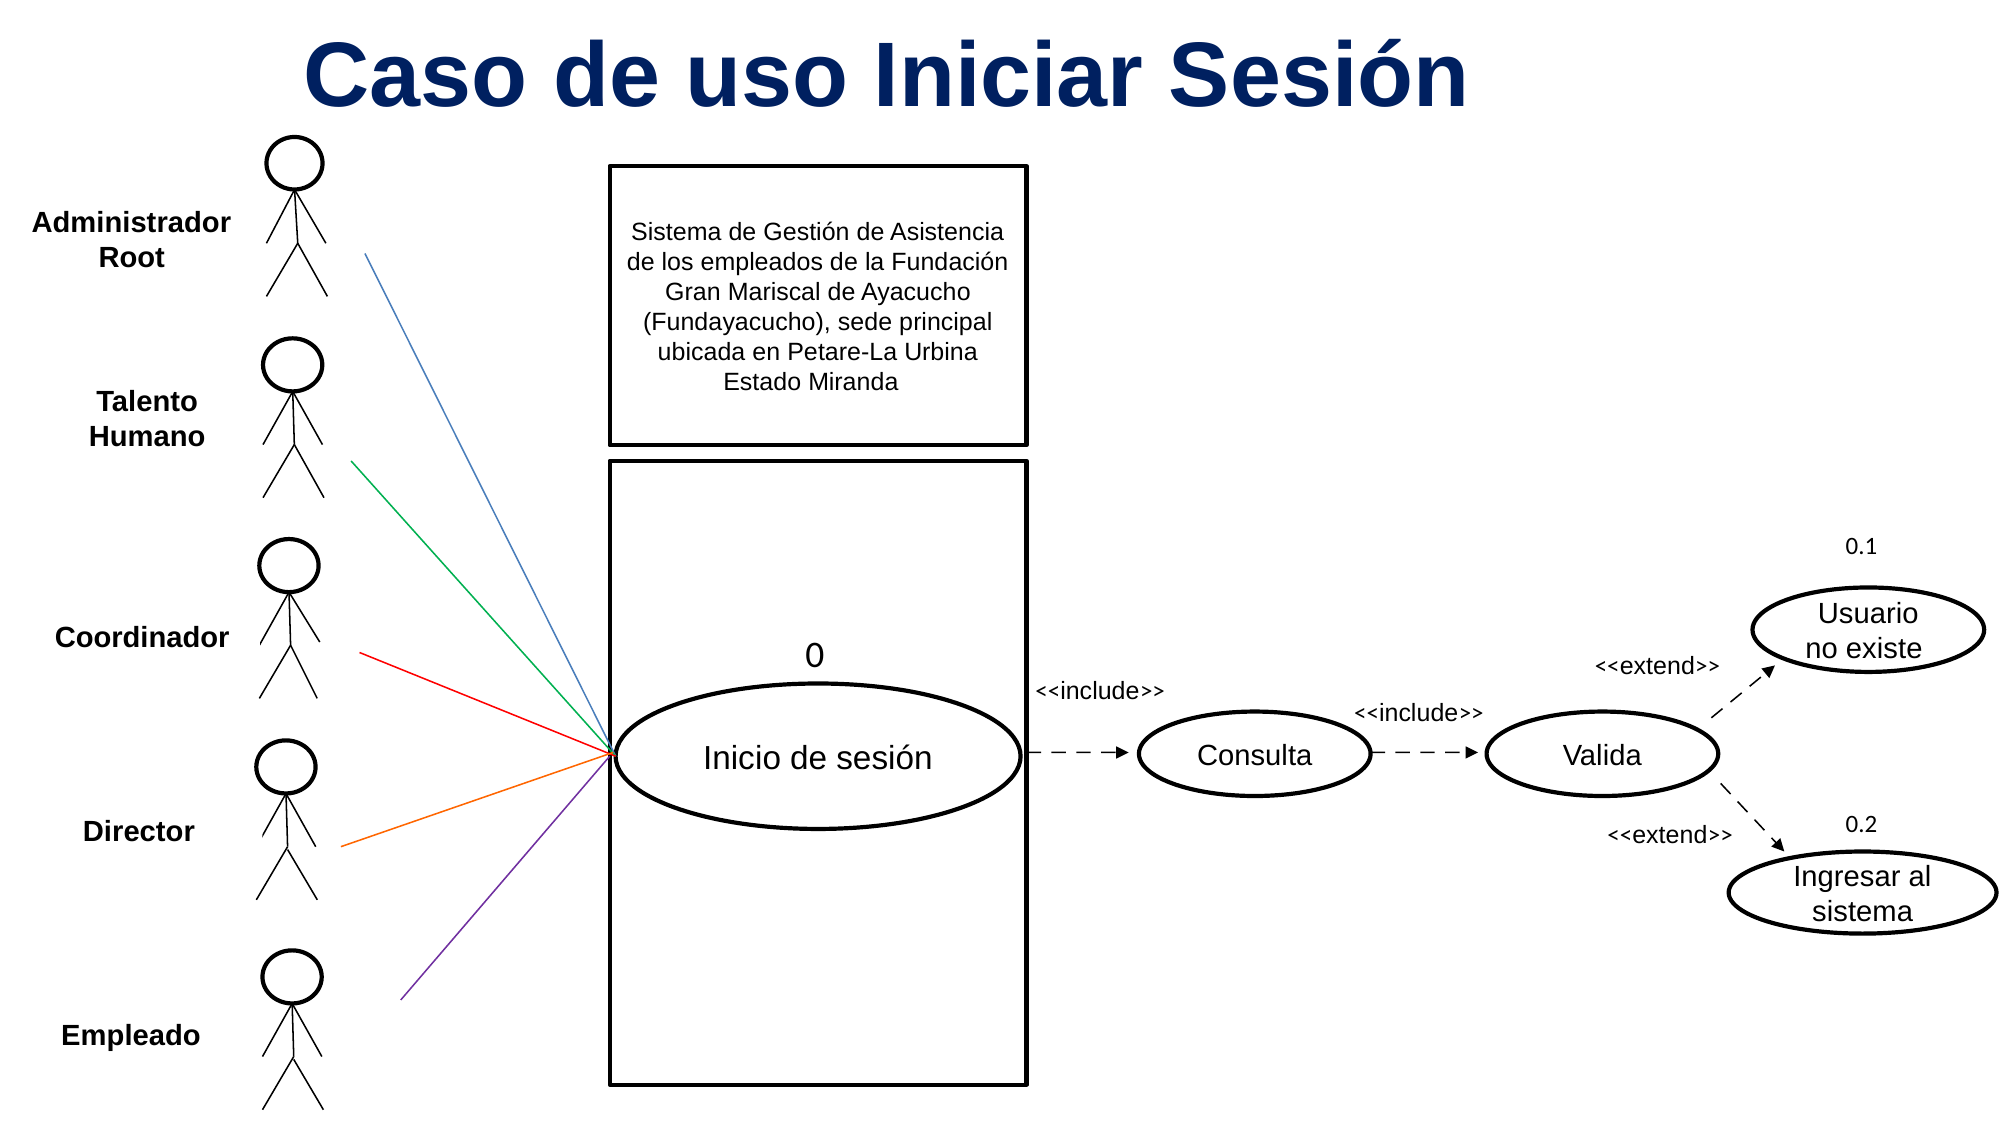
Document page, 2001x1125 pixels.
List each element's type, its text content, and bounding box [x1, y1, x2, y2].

text_box Valida [1486, 711, 1719, 797]
text_box Ingresar al sistema [1728, 851, 1997, 934]
text_box Empleado [7, 1009, 255, 1059]
text_box <<include>> [1339, 688, 1540, 734]
text_box Caso de uso Iniciar Sesión [289, 19, 1666, 135]
text_box 0.1 [1830, 521, 1922, 567]
text_box Sistema de Gestión de Asistencia de los empleados de la Fundación Gran Mariscal de Ayacucho (Fundayacucho), sede principal ubicada en Petare-La Urbina Estado Miranda [609, 166, 1027, 446]
text_box <<include>> [1020, 667, 1222, 712]
text_box [609, 460, 1027, 1085]
text_box Consulta [1138, 711, 1371, 797]
text_box [262, 950, 322, 1004]
text_box 0 [790, 622, 863, 682]
text_box <<extend>> [1592, 810, 1793, 856]
text_box Director [15, 805, 263, 855]
text_box 0.2 [1830, 800, 1930, 845]
text_box [256, 740, 316, 794]
text_box <<extend>> [1580, 642, 1781, 687]
text_box Talento Humano [40, 375, 255, 460]
text_box [266, 136, 323, 190]
text_box [263, 338, 323, 392]
text_box Inicio de sesión [615, 683, 1021, 829]
text_box Administrador Root [10, 196, 253, 281]
text_box [259, 539, 319, 593]
text_box Usuario no existe [1752, 587, 1985, 672]
text_box Coordinador [40, 611, 260, 662]
